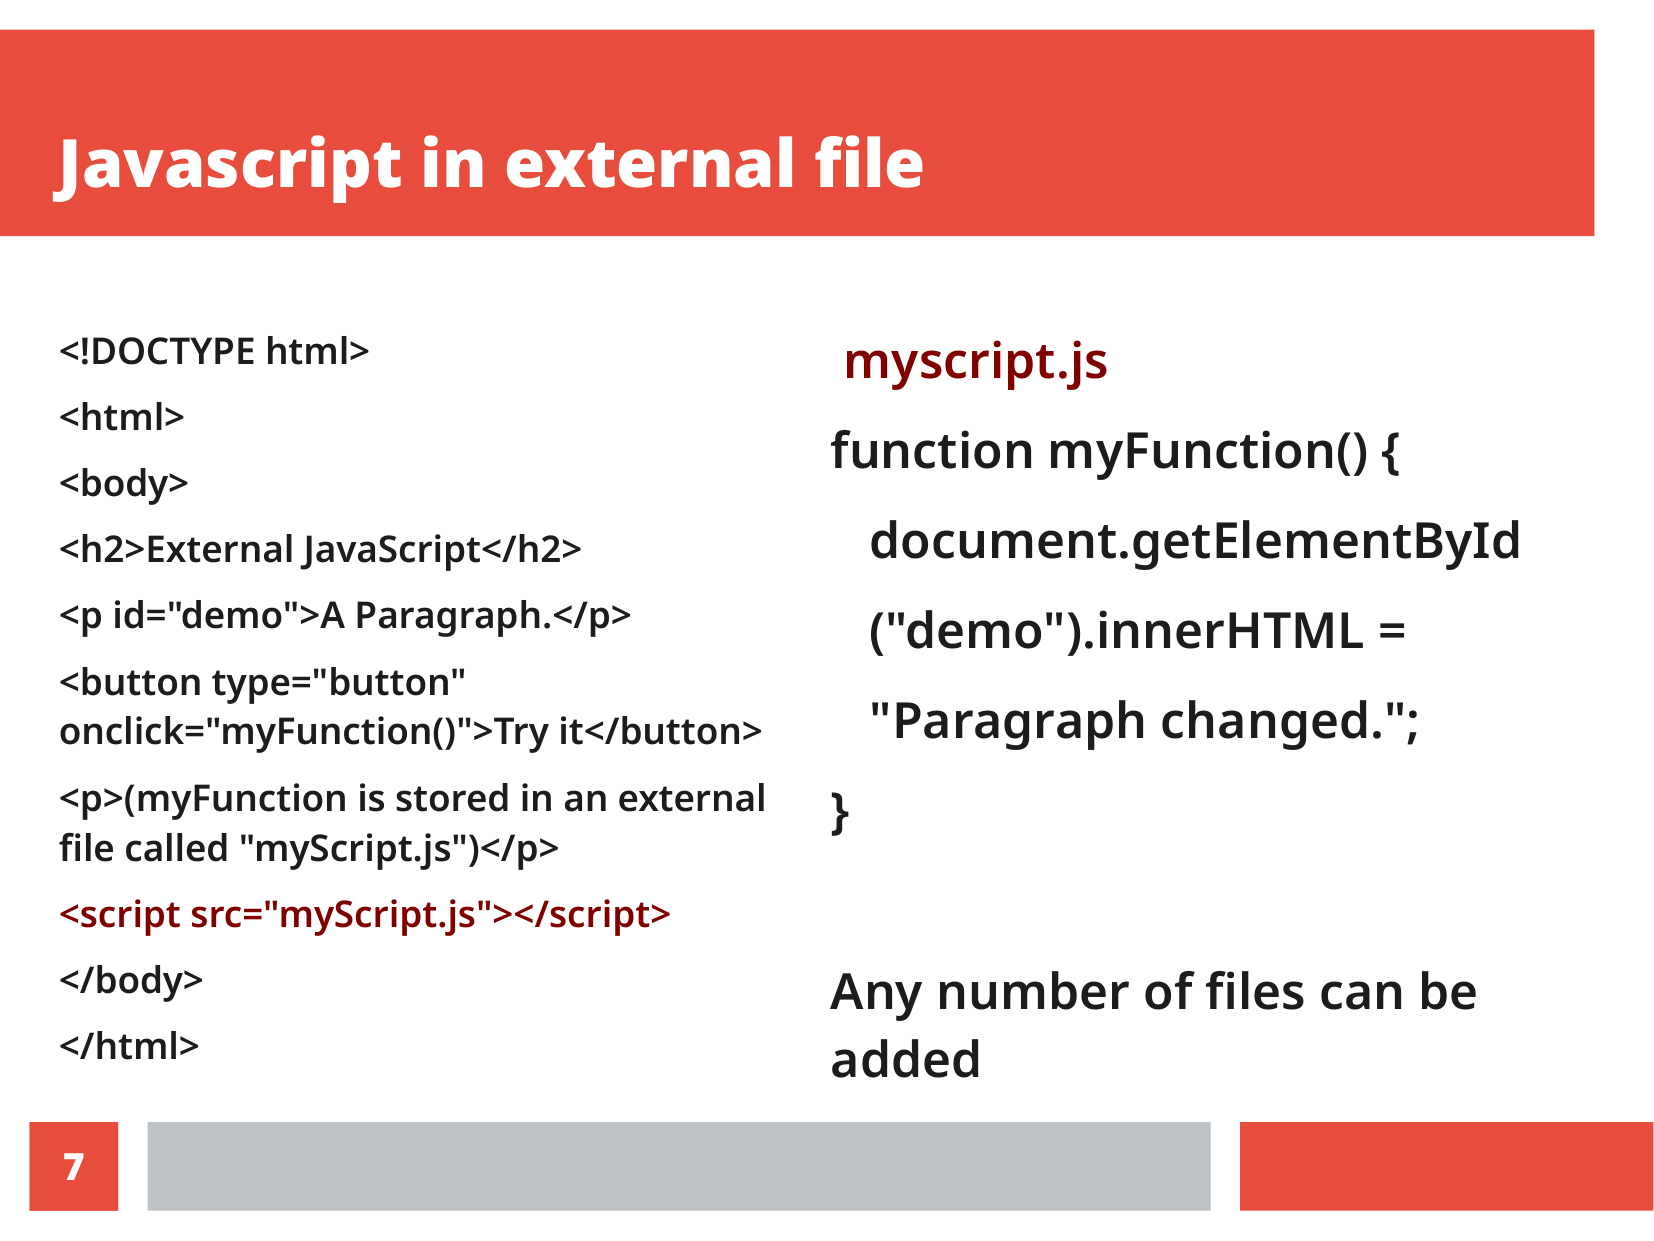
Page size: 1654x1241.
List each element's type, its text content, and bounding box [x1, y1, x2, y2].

list myscript.js function myFunction() { document.getElementById ("demo").innerHTML = "Paragraph changed."; } Any number of files can be added [830, 324, 1566, 1093]
title Javascript in external file [59, 59, 1595, 207]
list <!DOCTYPE html> <html> <body> <h2>External JavaScript</h2> <p id="demo">A Paragraph.</p> <button type="button" onclick="myFunction()">Try it</button> <p>(myFunction is stored in an external file called "myScript.js")</p> <script src="myScript.js"></script> </body> </html> [59, 324, 794, 1093]
